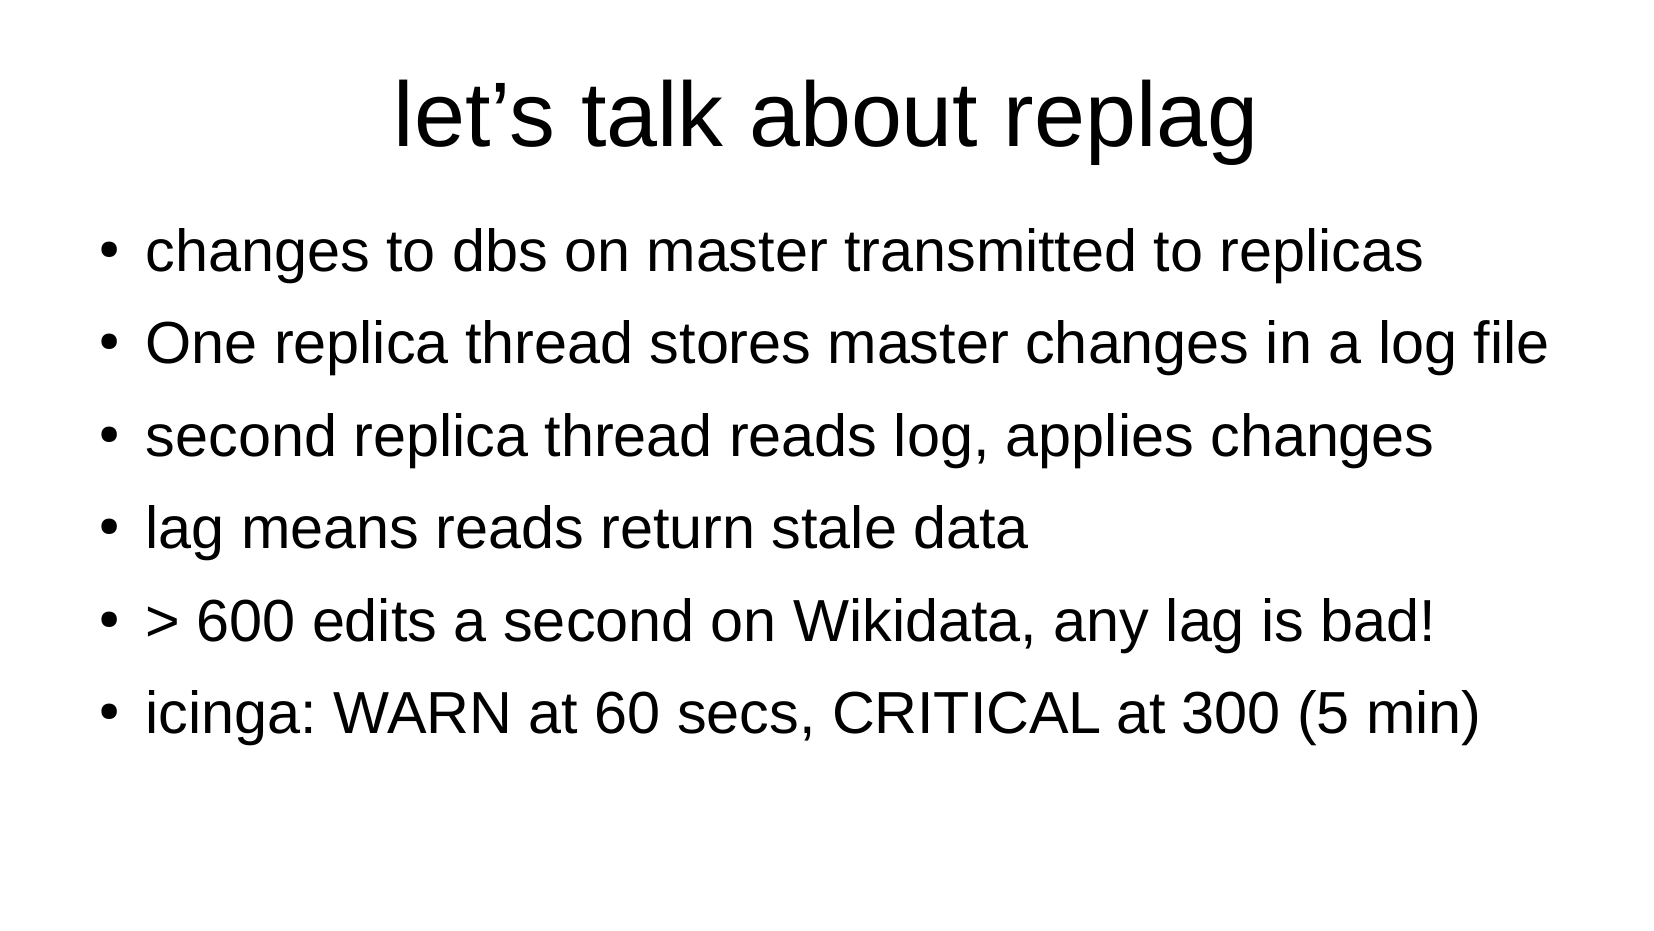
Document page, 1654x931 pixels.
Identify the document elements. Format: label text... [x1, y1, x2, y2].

list changes to dbs on master transmitted to replicas One replica thread stores master changes in a log file second replica thread reads log, applies changes lag means reads return stale data > 600 edits a second on Wikidata, any lag is bad! icinga: WARN at 60 secs, CRITICAL at 300 (5 min) [82, 217, 1571, 758]
title let’s talk about replag [82, 37, 1571, 193]
